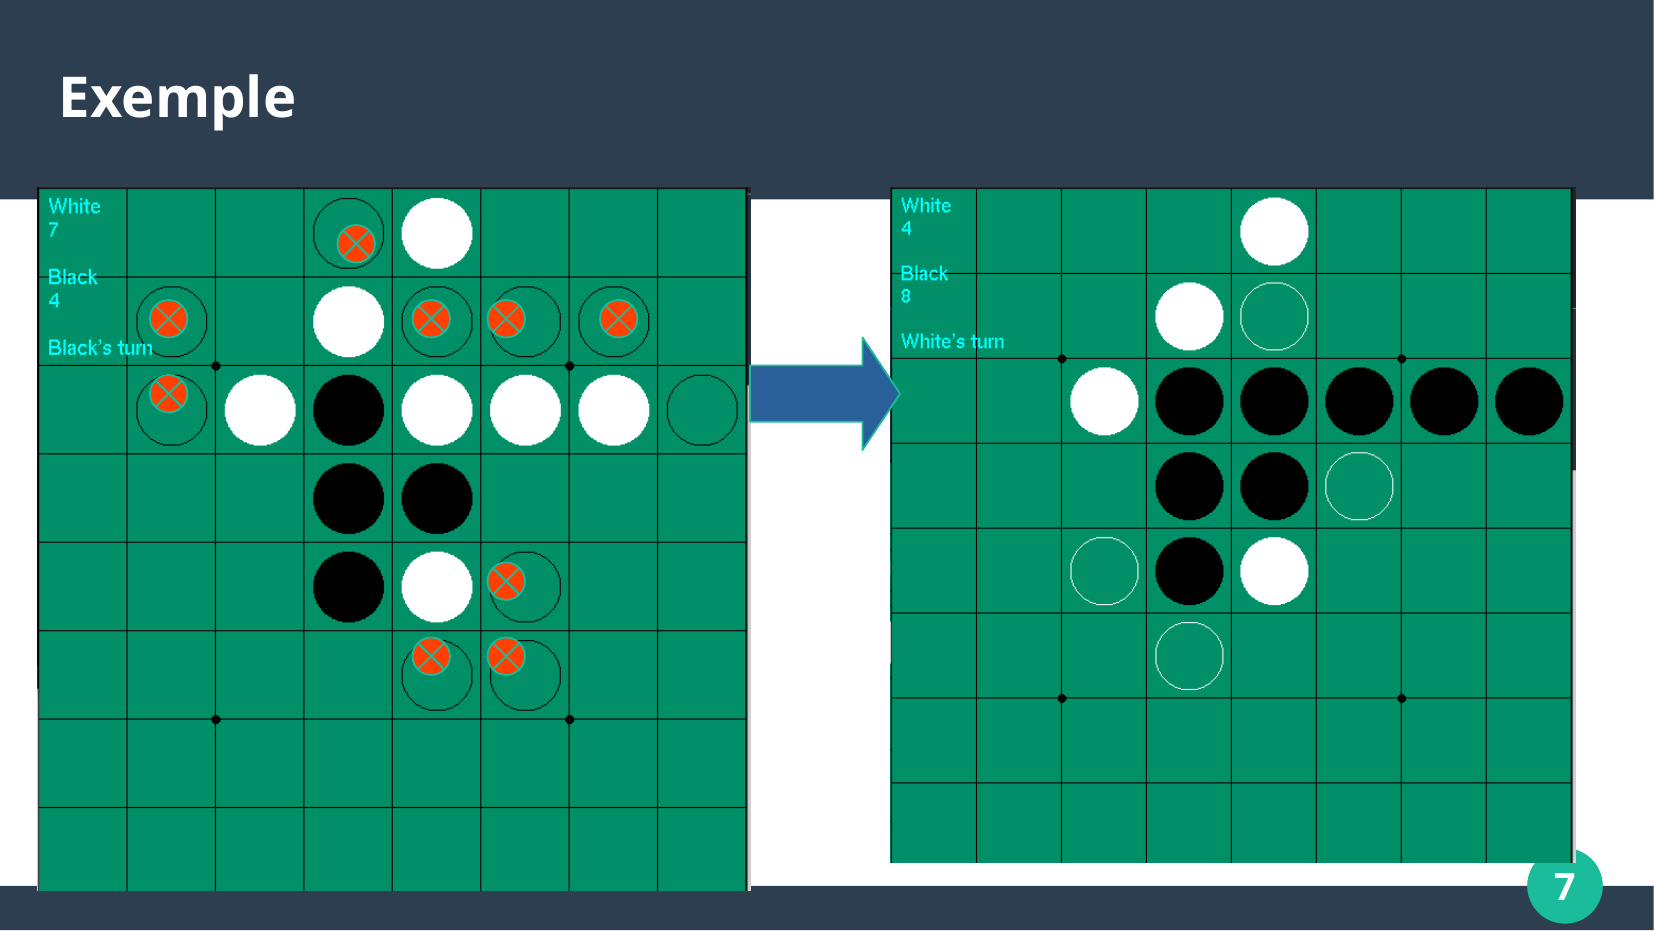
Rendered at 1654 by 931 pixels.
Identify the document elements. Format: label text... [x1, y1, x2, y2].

text_box [413, 299, 451, 337]
text_box [338, 224, 376, 262]
text_box [750, 337, 899, 451]
title Exemple [59, 37, 1595, 156]
picture [37, 187, 751, 891]
text_box [488, 638, 526, 676]
picture [890, 187, 1576, 863]
text_box [599, 299, 638, 338]
text_box [149, 299, 188, 338]
text_box [488, 299, 526, 337]
text_box [149, 374, 188, 413]
text_box [413, 638, 451, 676]
text_box [488, 563, 526, 601]
